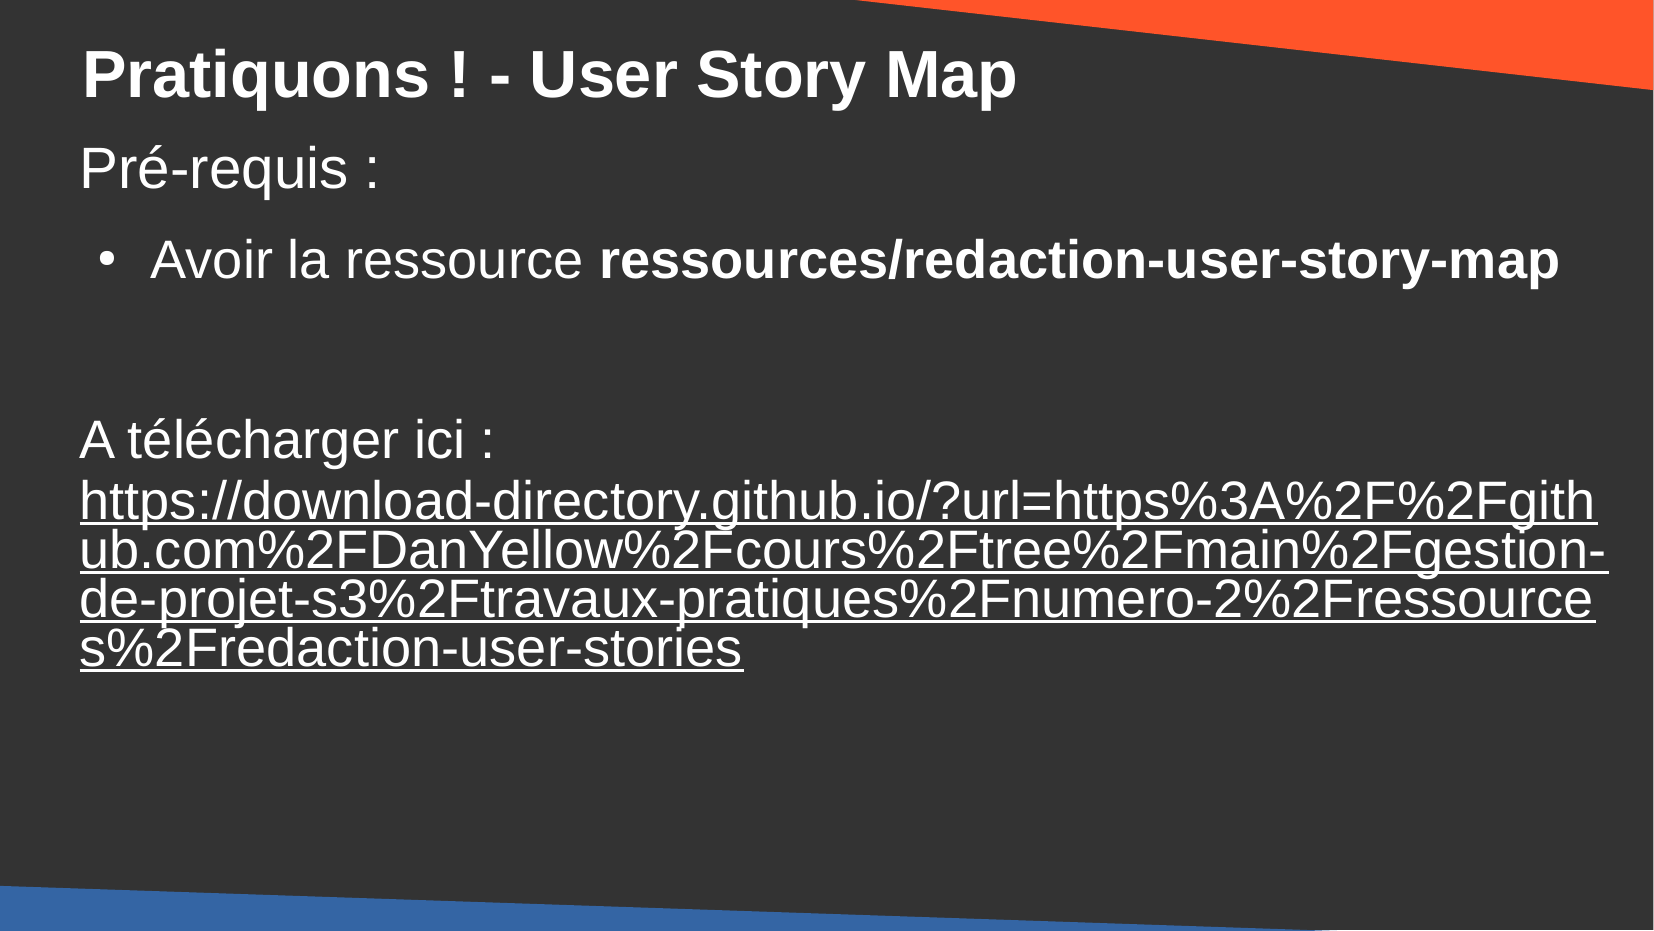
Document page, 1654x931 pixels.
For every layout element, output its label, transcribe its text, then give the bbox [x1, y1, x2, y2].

text_box [855, 0, 1654, 91]
list Pré-requis : Avoir la ressource ressources/redaction-user-story-map A télécharger ici : https://download-directory.github.io/?url=https%3A%2F%2Fgithub.com%2FDanYellow%2Fcours%2Ftree%2Fmain%2Fgestion-de-projet-s3%2Ftravaux-pratiques%2Fnumero-2%2Fressources%2Fredaction-user-stories [79, 135, 1619, 721]
text_box [0, 885, 1337, 931]
title Pratiquons ! - User Story Map [82, 37, 1571, 114]
